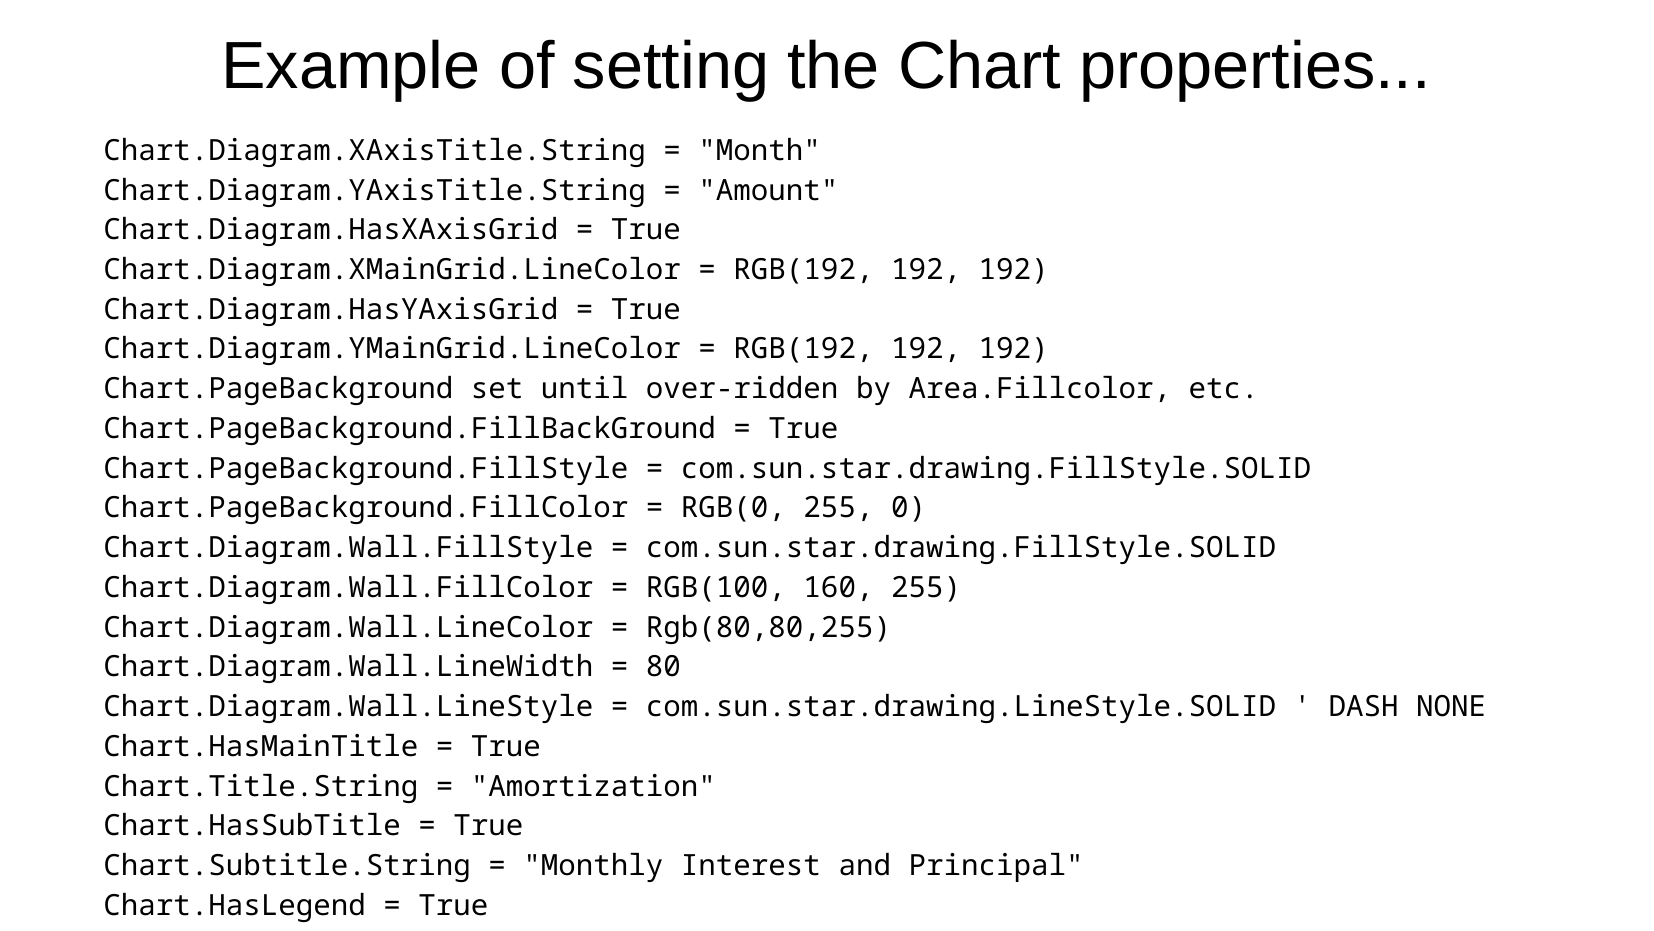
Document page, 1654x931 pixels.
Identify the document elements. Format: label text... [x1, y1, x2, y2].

subtitle Chart.Diagram.XAxisTitle.String = "Month" Chart.Diagram.YAxisTitle.String = "Amount" Chart.Diagram.HasXAxisGrid = True Chart.Diagram.XMainGrid.LineColor = RGB(192, 192, 192) Chart.Diagram.HasYAxisGrid = True Chart.Diagram.YMainGrid.LineColor = RGB(192, 192, 192) Chart.PageBackground set until over-ridden by Area.Fillcolor, etc. Chart.PageBackground.FillBackGround = True Chart.PageBackground.FillStyle = com.sun.star.drawing.FillStyle.SOLID Chart.PageBackground.FillColor = RGB(0, 255, 0) Chart.Diagram.Wall.FillStyle = com.sun.star.drawing.FillStyle.SOLID Chart.Diagram.Wall.FillColor = RGB(100, 160, 255) Chart.Diagram.Wall.LineColor = Rgb(80,80,255) Chart.Diagram.Wall.LineWidth = 80 Chart.Diagram.Wall.LineStyle = com.sun.star.drawing.LineStyle.SOLID ' DASH NONE Chart.HasMainTitle = True Chart.Title.String = "Amortization" Chart.HasSubTitle = True Chart.Subtitle.String = "Monthly Interest and Principal" Chart.HasLegend = True Chart.Legend.Alignment = com.sun.star.chart.ChartLegendPosition.BOTTOM Chart.Legend.FillStyle = com.sun.star.drawing.FillStyle.SOLID Chart.Legend.FillColor = RGB(210, 210, 255) Chart.Legend.CharHeight = 10 [29, 129, 1622, 862]
title Example of setting the Chart properties... [82, 27, 1571, 103]
